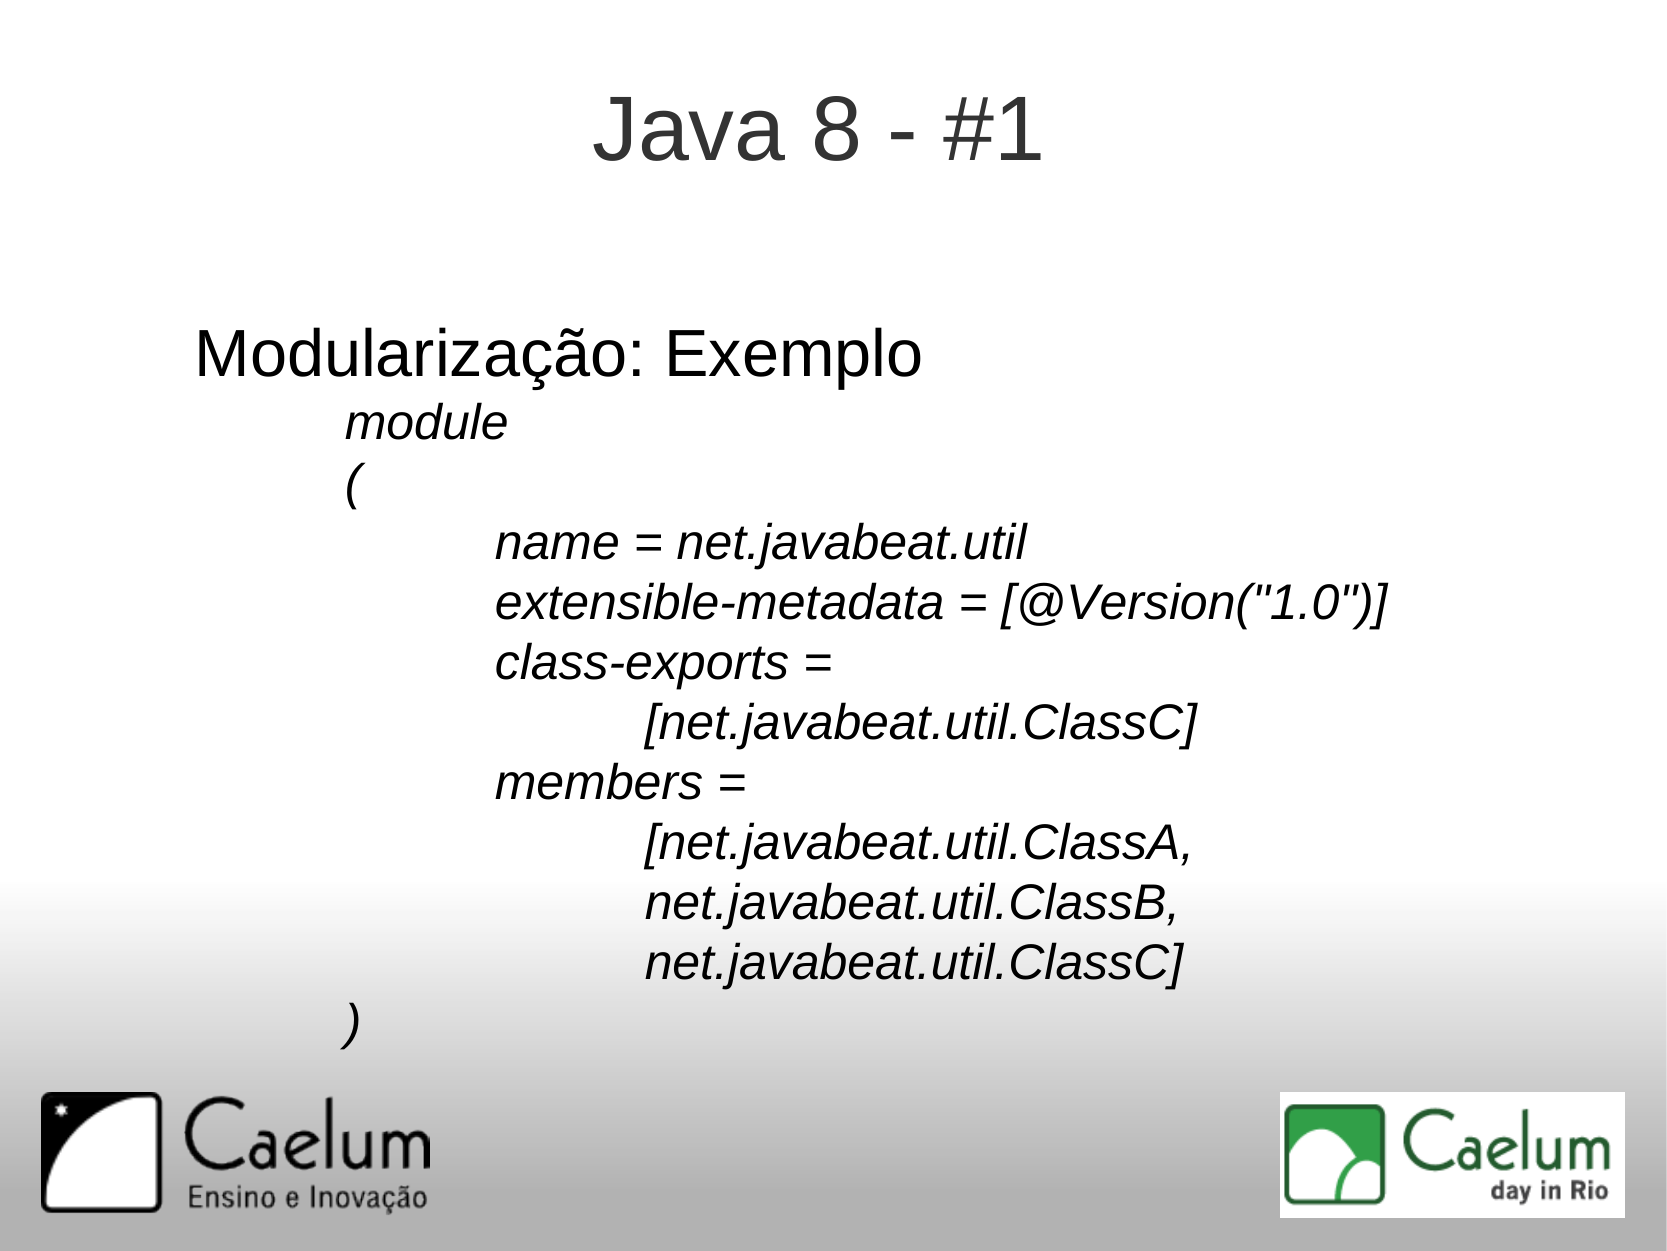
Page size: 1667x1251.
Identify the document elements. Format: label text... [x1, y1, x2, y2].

text_box Modularização: Exemplo module ( name = net.javabeat.util extensible-metadata = [@Version("1.0")] class-exports = [net.javabeat.util.ClassC] members = [net.javabeat.util.ClassA, net.javabeat.util.ClassB, net.javabeat.util.ClassC] ) [171, 293, 1413, 1067]
title Java 8 - #1 [126, 82, 1512, 283]
picture [0, 0, 1667, 1251]
